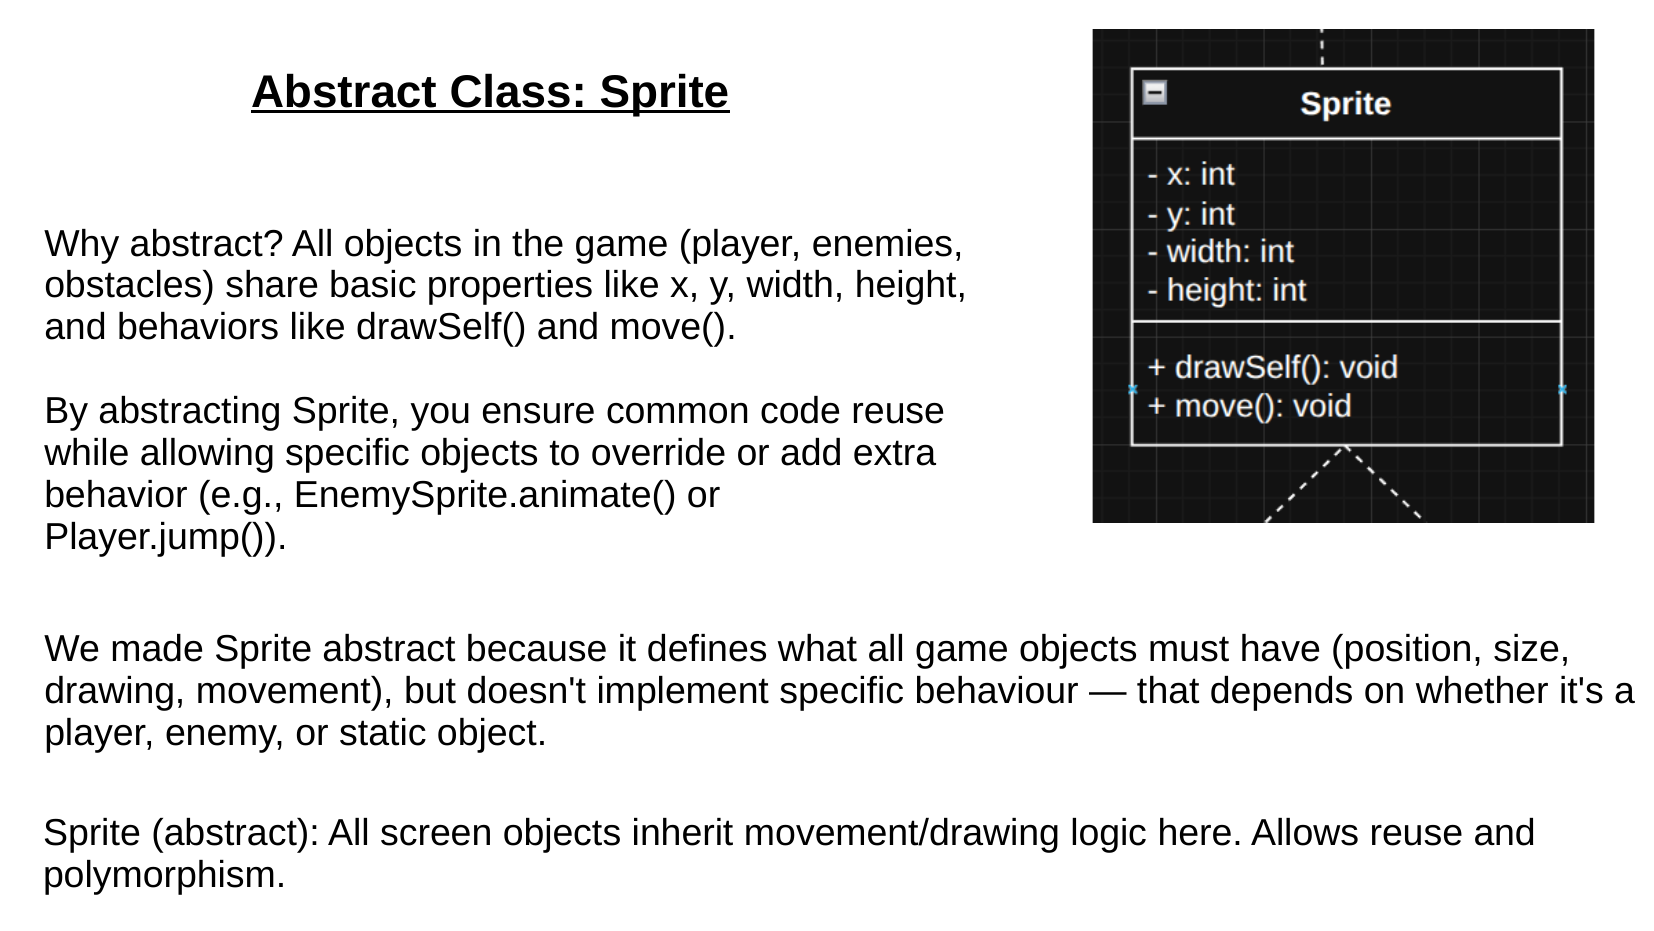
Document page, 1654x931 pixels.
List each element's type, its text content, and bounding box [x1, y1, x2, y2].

picture [1092, 29, 1595, 523]
text_box We made Sprite abstract because it defines what all game objects must have (position, size, drawing, movement), but doesn't implement specific behaviour — that depends on whether it's a player, enemy, or static object. [29, 620, 1654, 761]
text_box Sprite (abstract): All screen objects inherit movement/drawing logic here. Allows reuse and polymorphism. [28, 804, 1565, 931]
text_box Why abstract? All objects in the game (player, enemies, obstacles) share basic properties like x, y, width, height, and behaviors like drawSelf() and move(). By abstracting Sprite, you ensure common code reuse while allowing specific objects to override or add extra behavior (e.g., EnemySprite.animate() or Player.jump()). [29, 88, 989, 608]
text_box Abstract Class: Sprite [236, 59, 804, 179]
